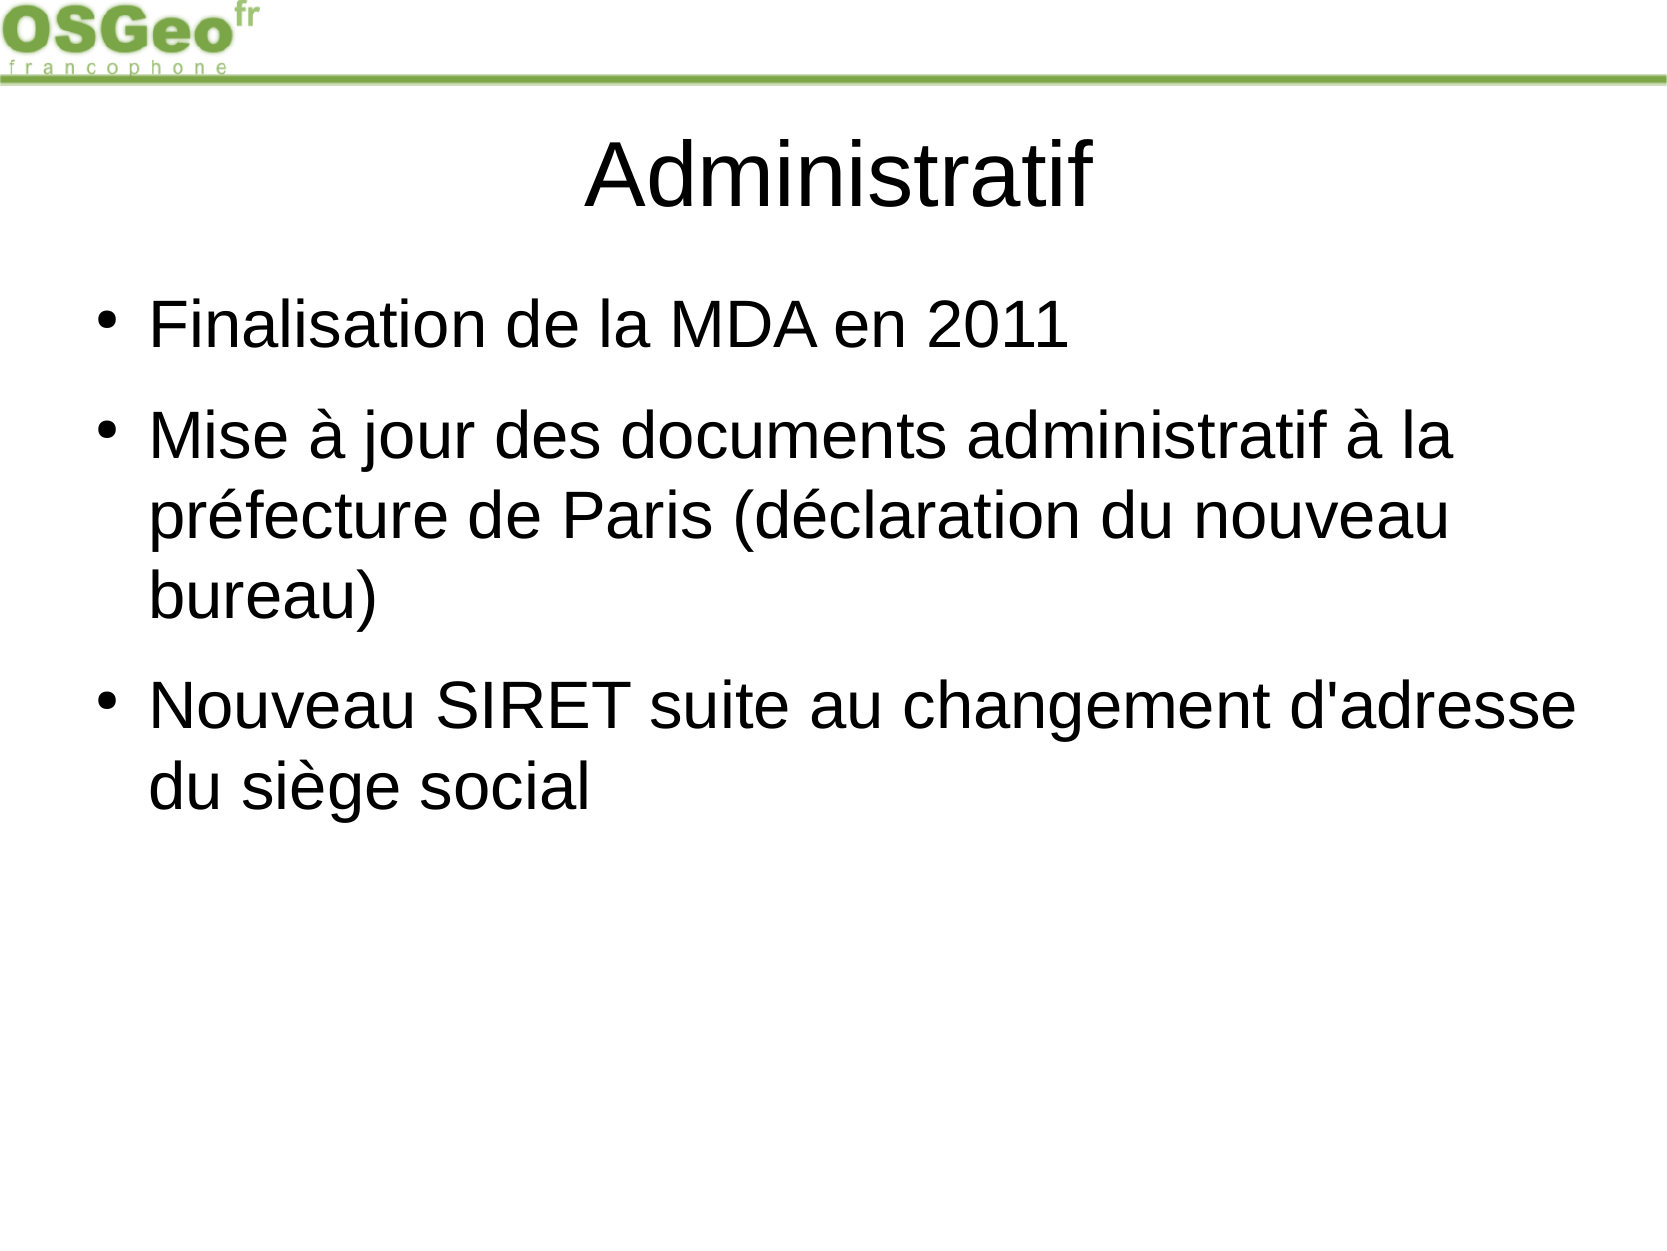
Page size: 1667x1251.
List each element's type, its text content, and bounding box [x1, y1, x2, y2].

picture [0, 0, 260, 86]
title Administratif [83, 63, 1596, 264]
picture [1596, 74, 1667, 86]
list Finalisation de la MDA en 2011 Mise à jour des documents administratif à la préfecture de Paris (déclaration du nouveau bureau) Nouveau SIRET suite au changement d'adresse du siège social [77, 280, 1590, 1162]
